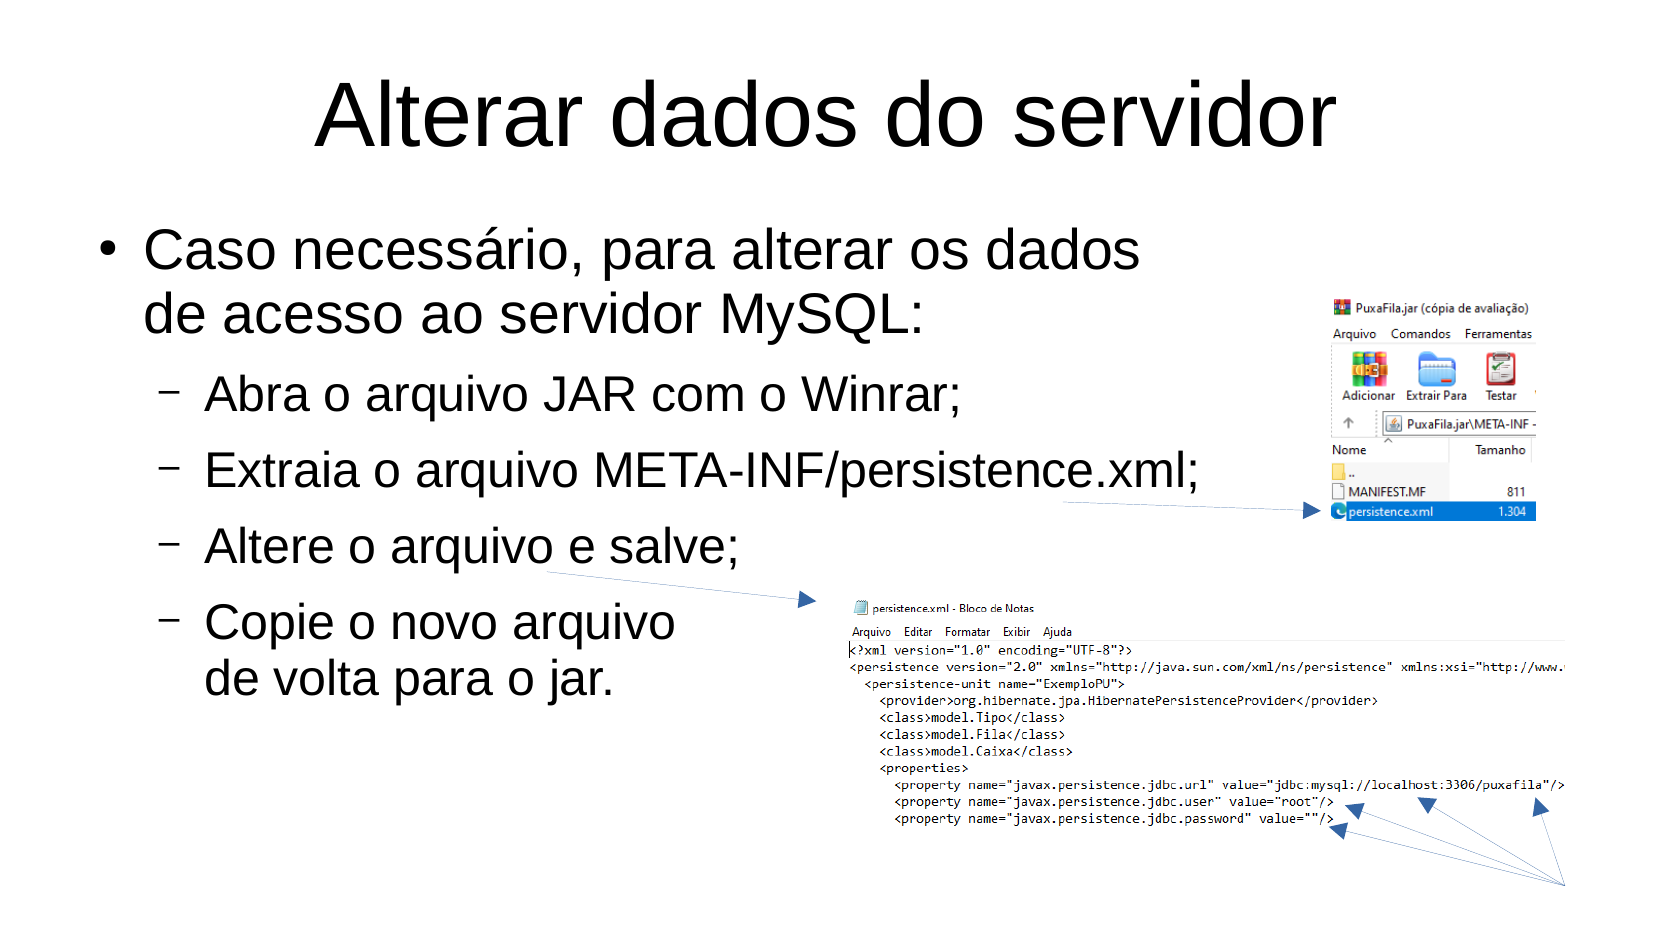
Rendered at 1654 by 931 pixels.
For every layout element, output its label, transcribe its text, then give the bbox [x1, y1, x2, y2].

title Alterar dados do servidor [82, 37, 1571, 193]
picture [1331, 295, 1536, 521]
list Caso necessário, para alterar os dados de acesso ao servidor MySQL: Abra o arquivo JAR com o Winrar; Extraia o arquivo META-INF/persistence.xml; Altere o arquivo e salve; Copie o novo arquivo de volta para o jar. [82, 217, 1211, 758]
picture [846, 597, 1565, 827]
